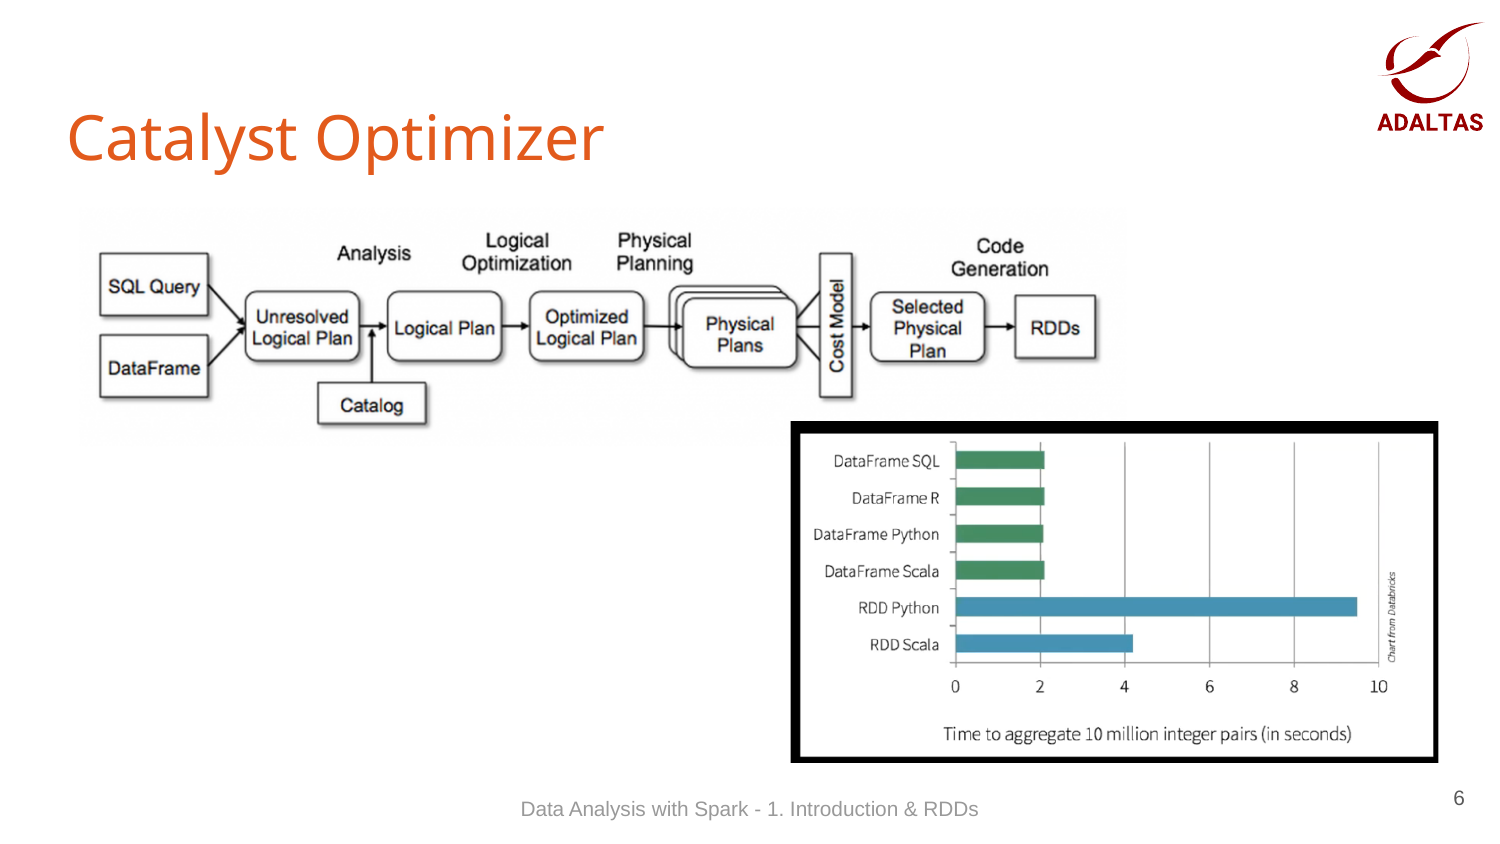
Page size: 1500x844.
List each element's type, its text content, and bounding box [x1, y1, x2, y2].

title Catalyst Optimizer [51, 71, 1184, 166]
slide_number <number> [1389, 764, 1480, 830]
picture [79, 207, 1439, 763]
text_box Data Analysis with Spark - 1. Introduction & RDDs [480, 781, 1020, 830]
